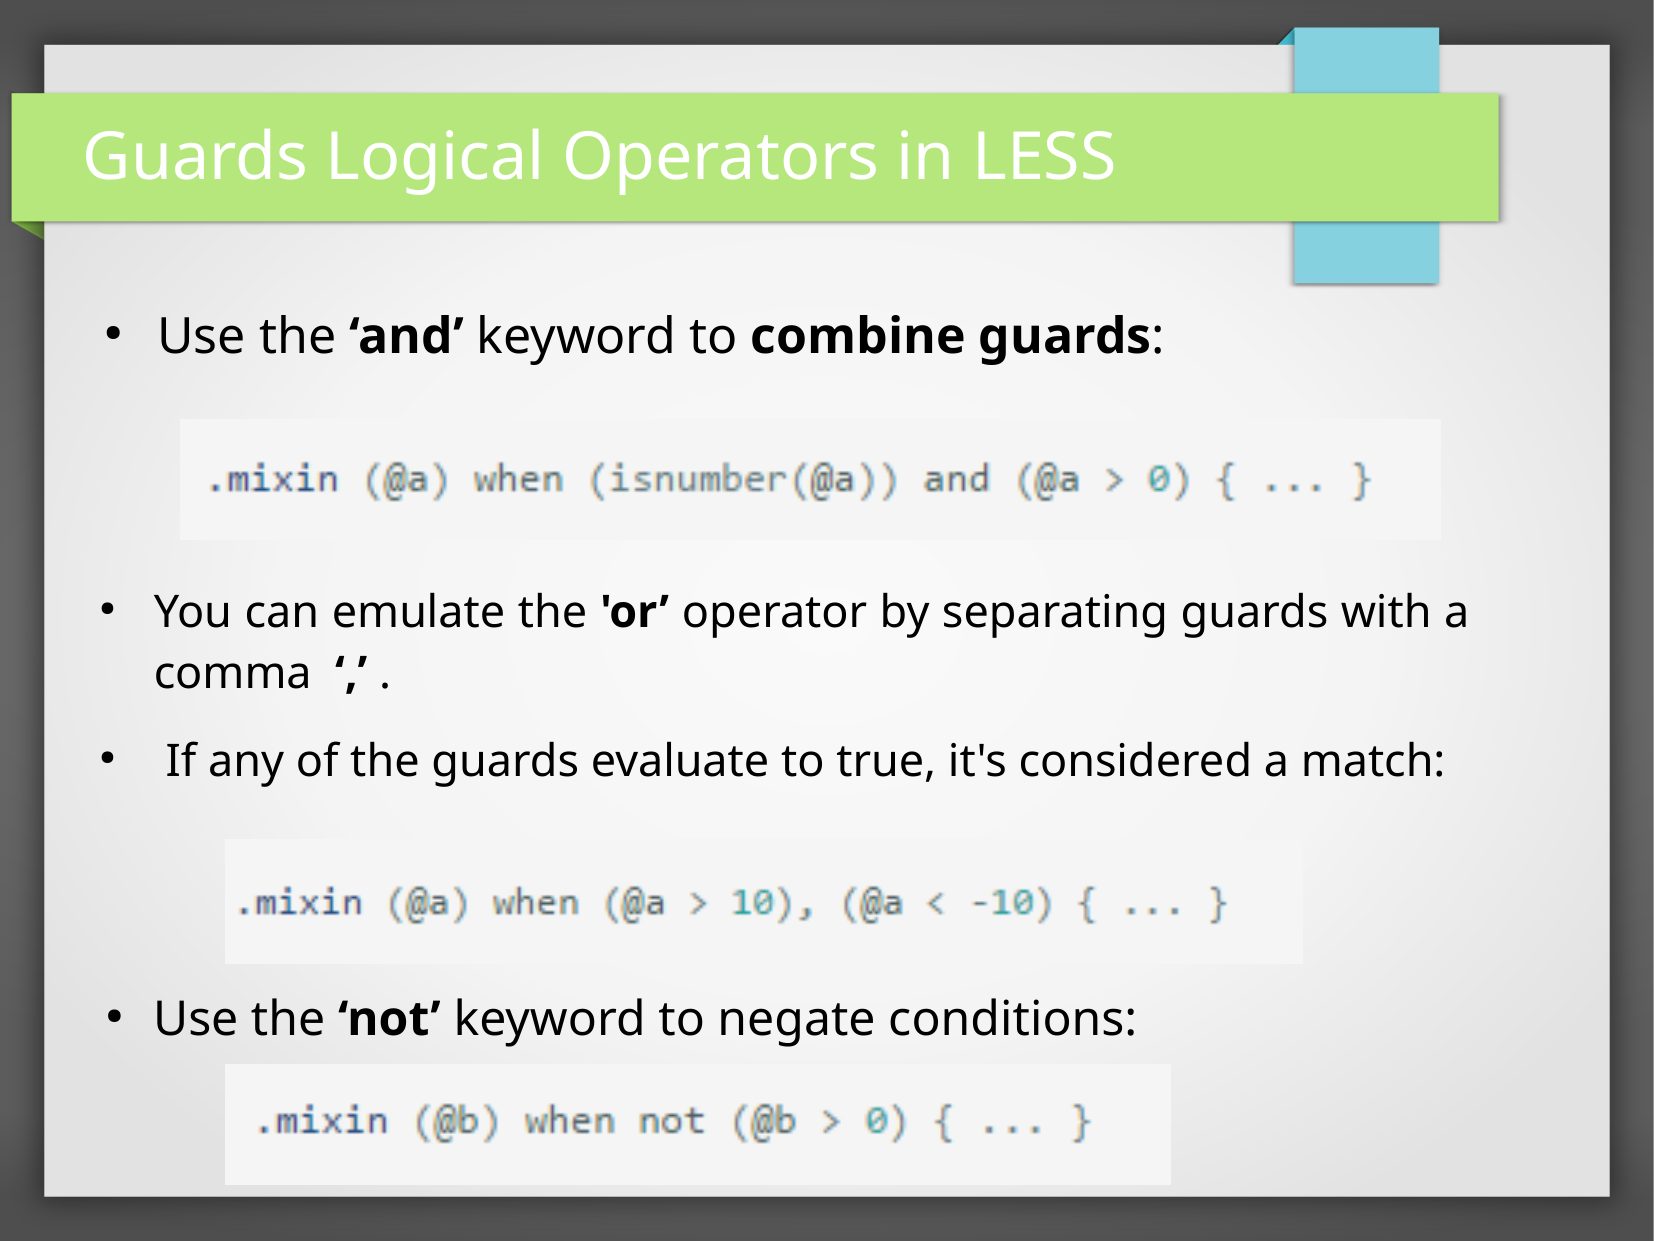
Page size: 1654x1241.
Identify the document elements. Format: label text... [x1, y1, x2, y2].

picture [0, 0, 1654, 1241]
list You can emulate the 'or’ operator by separating guards with a comma ‘,’ . If any of the guards evaluate to true, it's considered a match: [90, 579, 1471, 826]
list Use the ‘not’ keyword to negate conditions: [90, 984, 1373, 1051]
text_box Use the ‘and’ keyword to combine guards: [86, 300, 1302, 436]
title Guards Logical Operators in LESS [82, 59, 1366, 248]
